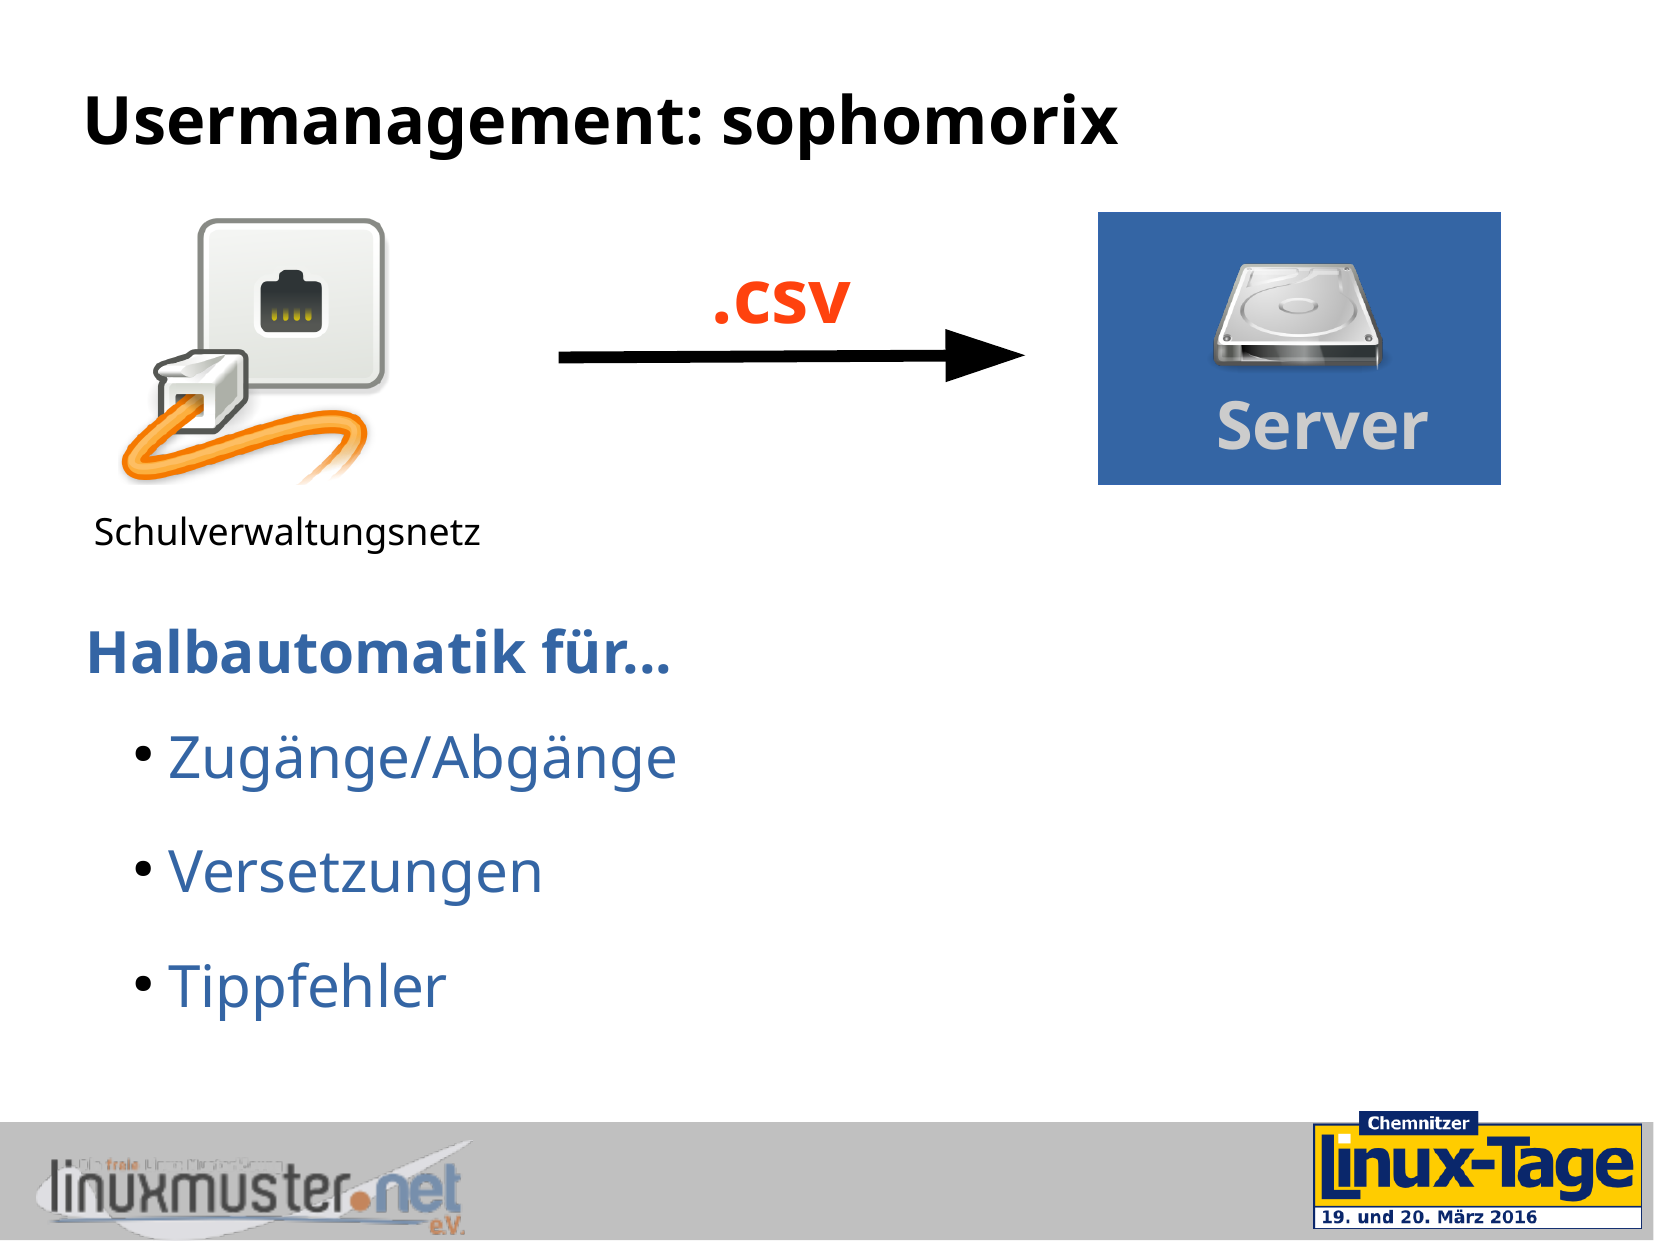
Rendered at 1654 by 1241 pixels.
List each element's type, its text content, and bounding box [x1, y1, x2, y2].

picture [118, 212, 390, 485]
text_box Zugänge/Abgänge Versetzungen Tippfehler [118, 708, 792, 992]
text_box Halbautomatik für... [70, 604, 651, 686]
text_box Schulverwaltungsnetz [79, 498, 485, 556]
picture [1313, 1111, 1642, 1229]
text_box [1098, 212, 1501, 485]
text_box Server [1201, 370, 1406, 461]
text_box .csv [696, 236, 859, 336]
picture [1205, 212, 1394, 370]
picture [36, 1140, 473, 1241]
title Usermanagement: sophomorix [82, 49, 1571, 189]
